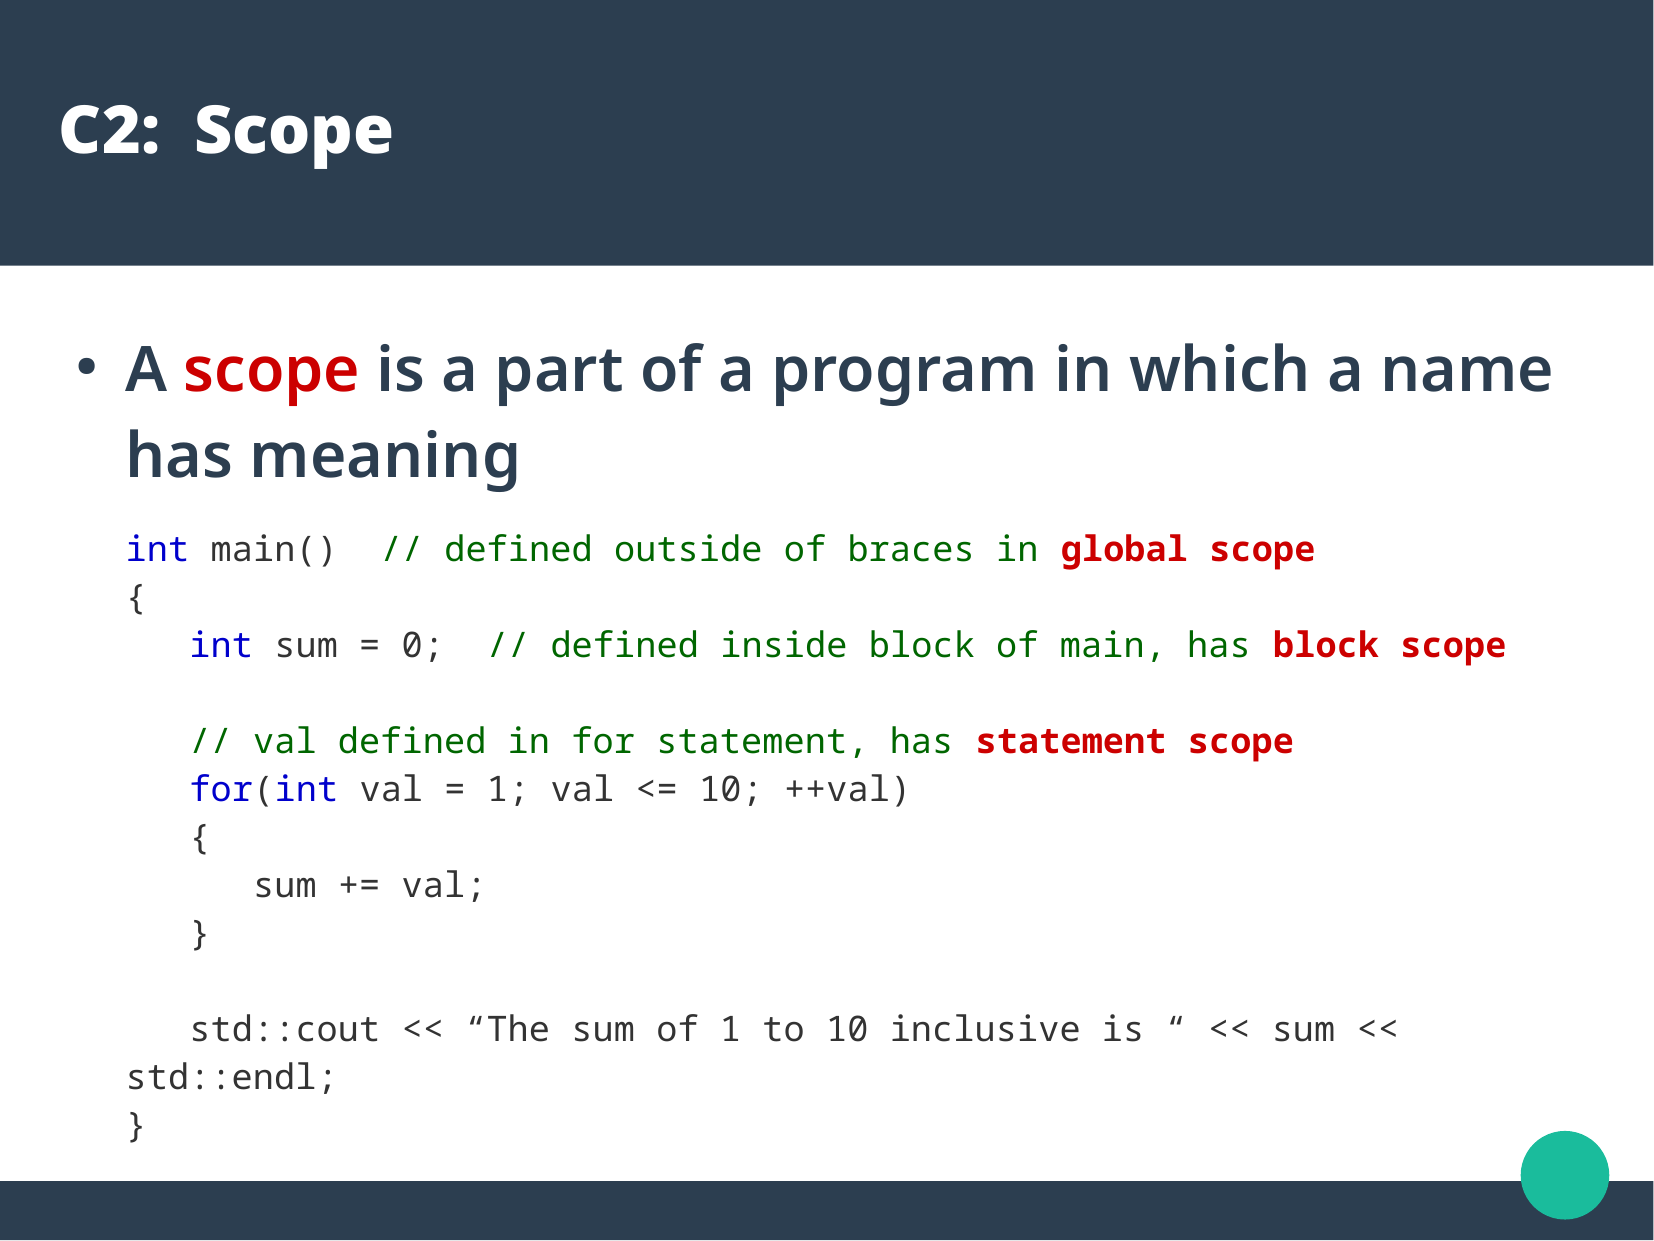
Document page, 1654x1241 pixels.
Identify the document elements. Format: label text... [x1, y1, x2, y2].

title C2: Scope [59, 49, 1595, 207]
list A scope is a part of a program in which a name has meaning int main() // defined outside of braces in global scope { int sum = 0; // defined inside block of main, has block scope // val defined in for statement, has statement scope for(int val = 1; val <= 10; ++val) { sum += val; } std::cout << “The sum of 1 to 10 inclusive is “ << sum << std::endl; } [59, 324, 1595, 1152]
